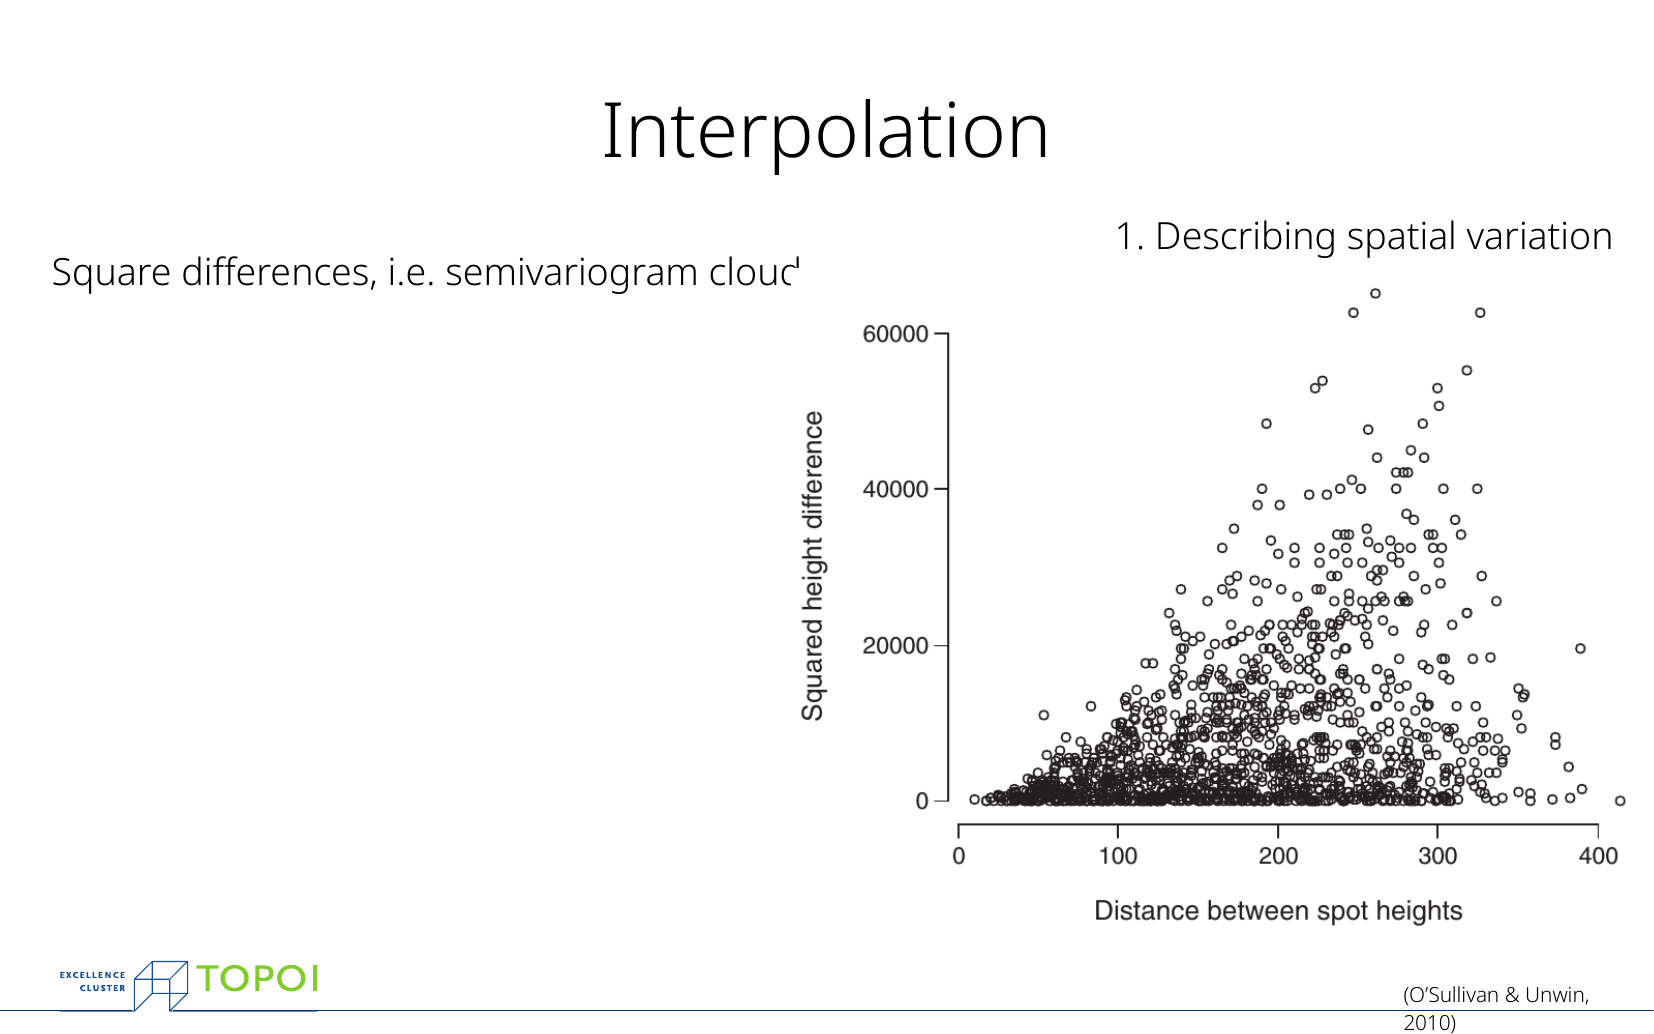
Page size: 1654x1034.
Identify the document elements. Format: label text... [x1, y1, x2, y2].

text_box 1. Describing spatial variation [1099, 202, 1621, 269]
text_box (O’Sullivan & Unwin, 2010) [1388, 972, 1654, 1016]
title Interpolation [82, 41, 1571, 214]
picture [791, 268, 1634, 929]
text_box Square differences, i.e. semivariogram cloud [36, 237, 808, 305]
